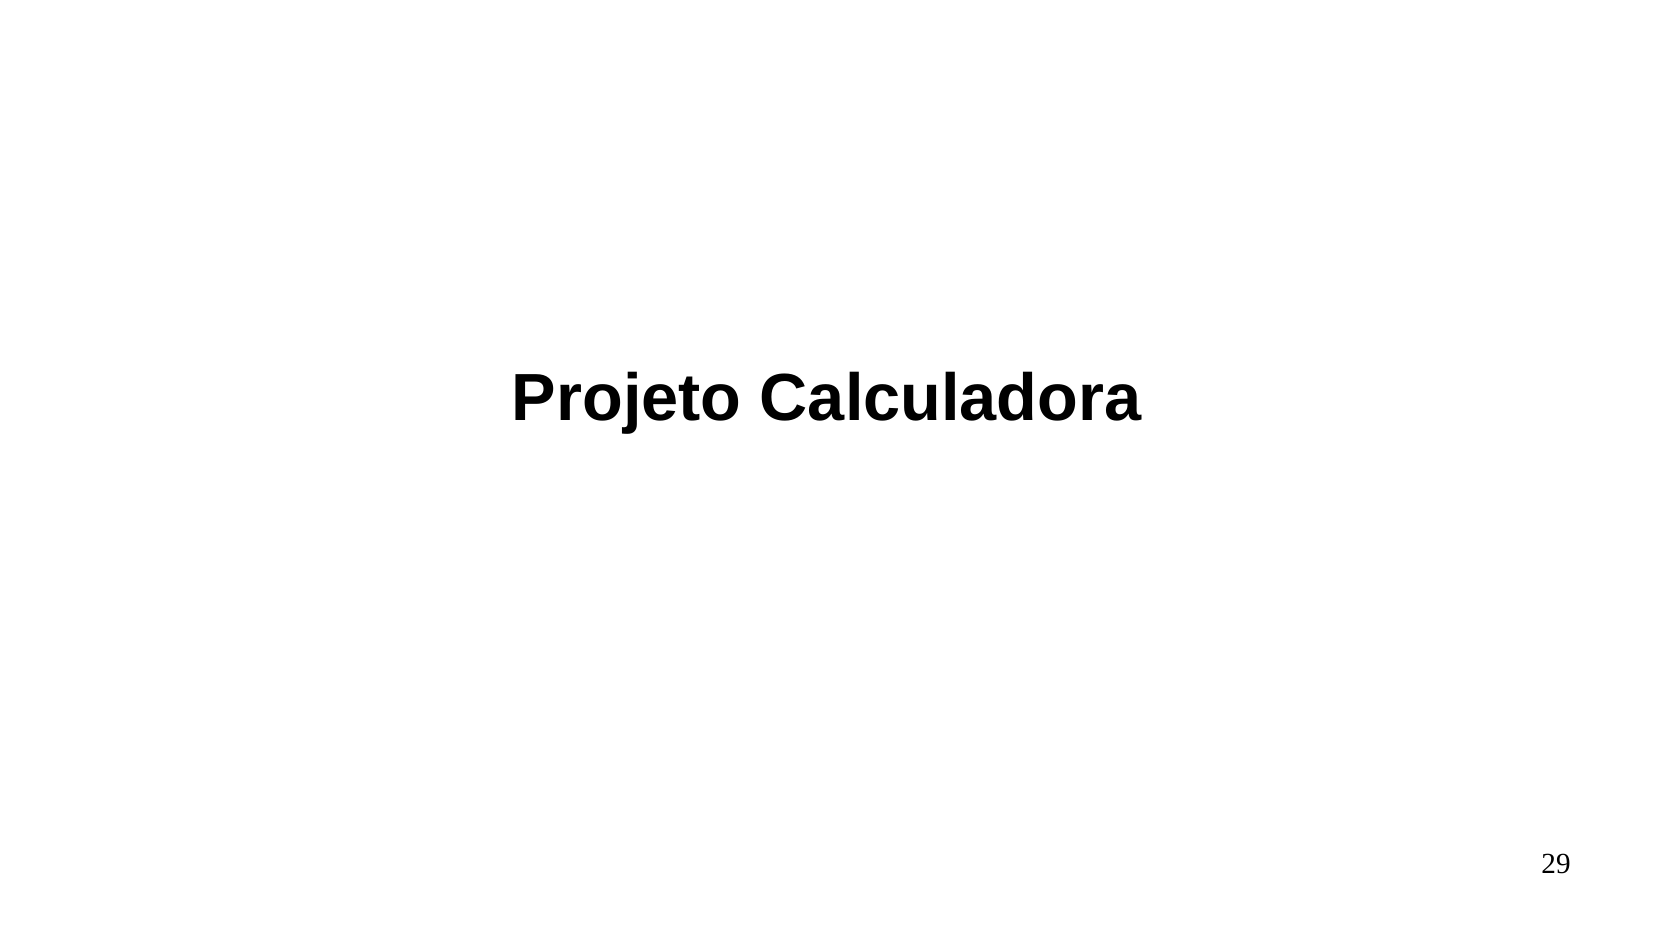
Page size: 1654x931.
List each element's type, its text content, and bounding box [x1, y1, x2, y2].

subtitle Projeto Calculadora [82, 37, 1571, 757]
